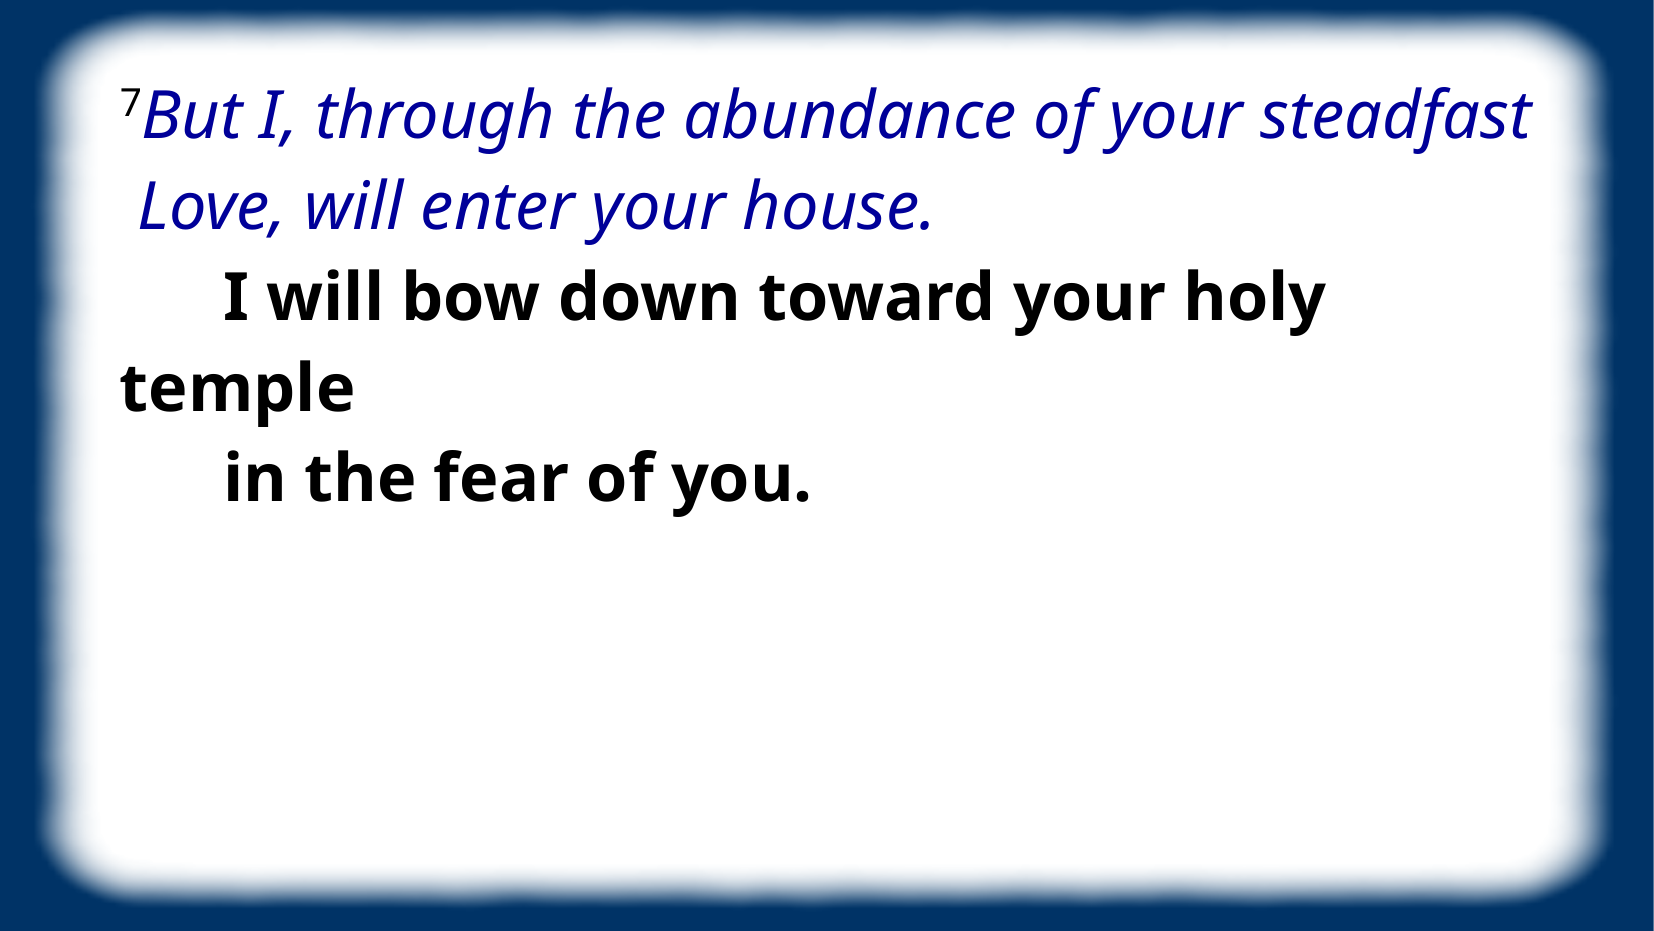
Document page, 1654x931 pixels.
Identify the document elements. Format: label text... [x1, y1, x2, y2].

picture [0, 0, 1654, 931]
text_box 7But I, through the abundance of your steadfast Love, will enter your house. I will bow down toward your holy temple in the fear of you. [105, 60, 1561, 430]
